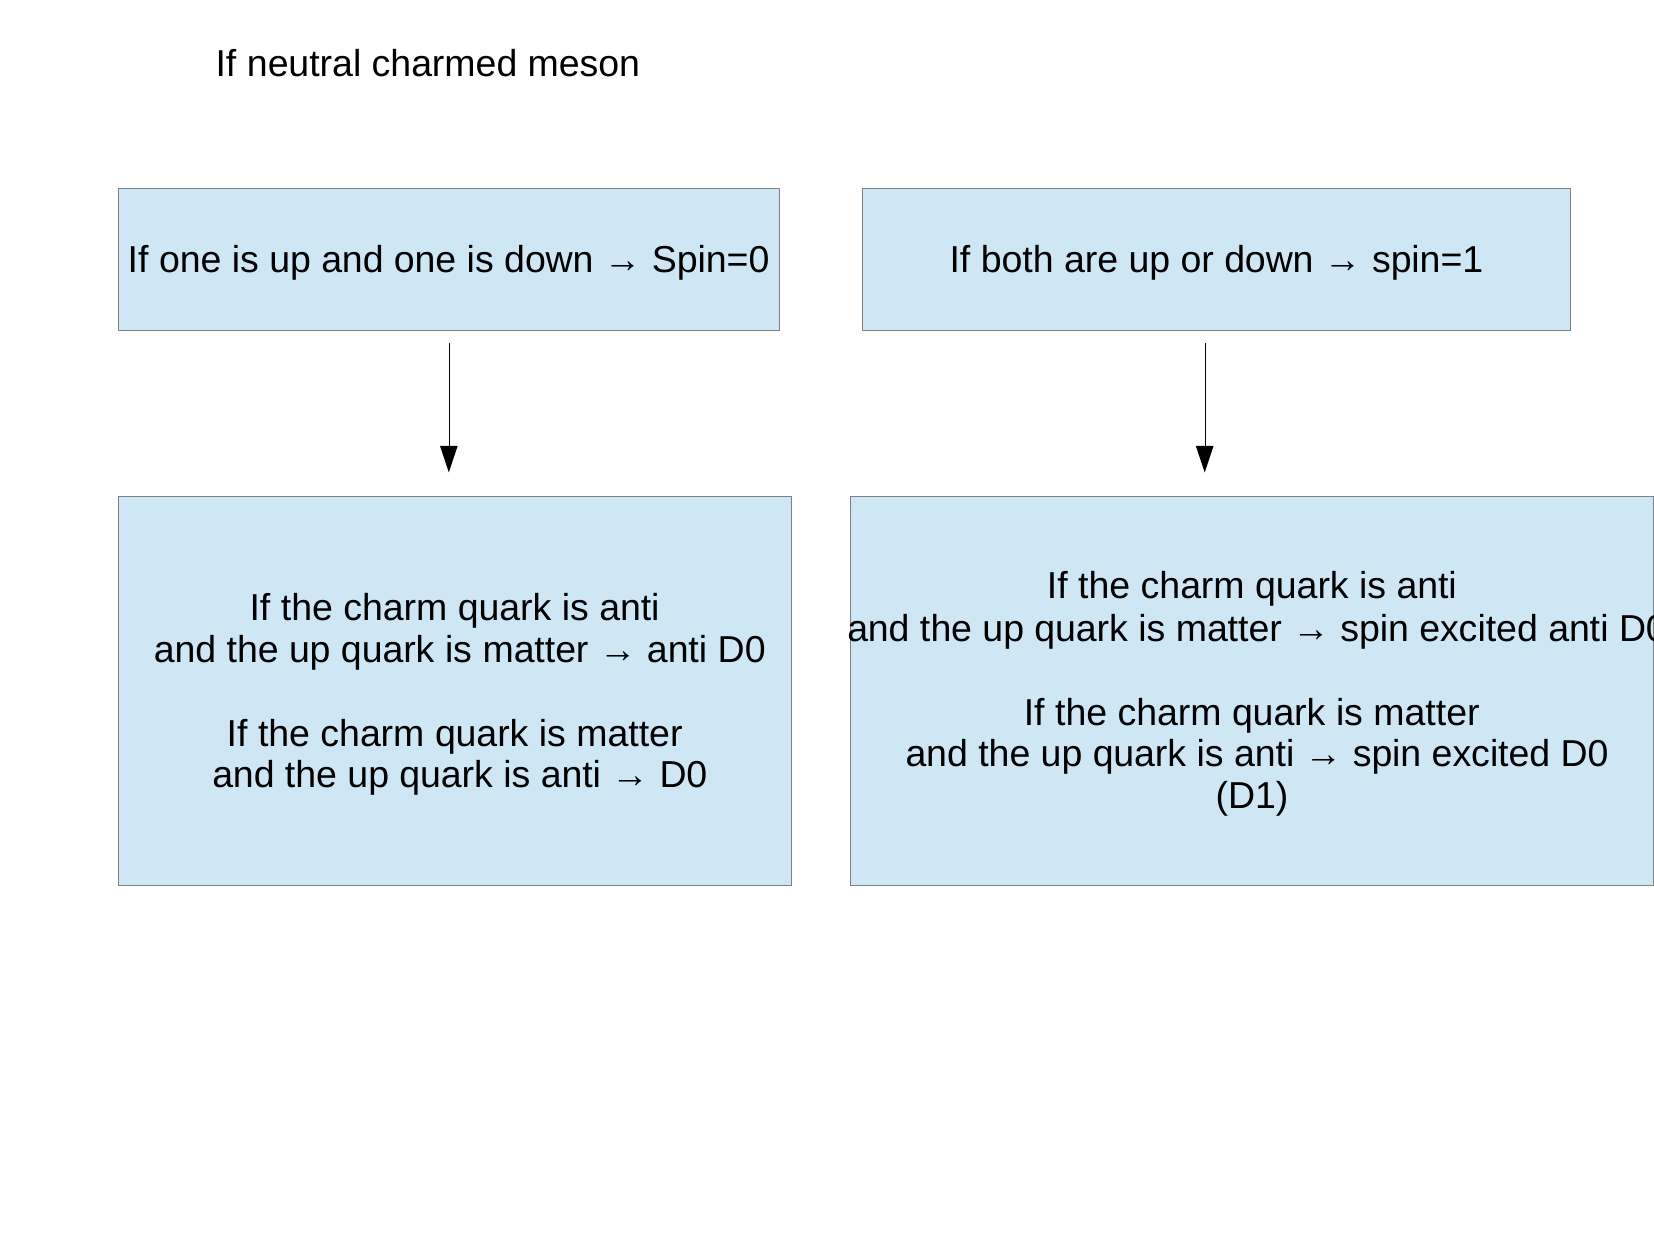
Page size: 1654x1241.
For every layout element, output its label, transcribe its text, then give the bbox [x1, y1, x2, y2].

text_box If the charm quark is anti and the up quark is matter → spin excited anti D0 If the charm quark is matter and the up quark is anti → spin excited D0 (D1) [850, 496, 1654, 886]
text_box If neutral charmed meson [200, 35, 1524, 93]
text_box If one is up and one is down → Spin=0 [118, 188, 780, 331]
text_box If the charm quark is anti and the up quark is matter → anti D0 If the charm quark is matter and the up quark is anti → D0 [118, 496, 792, 886]
text_box If both are up or down → spin=1 [862, 188, 1571, 331]
